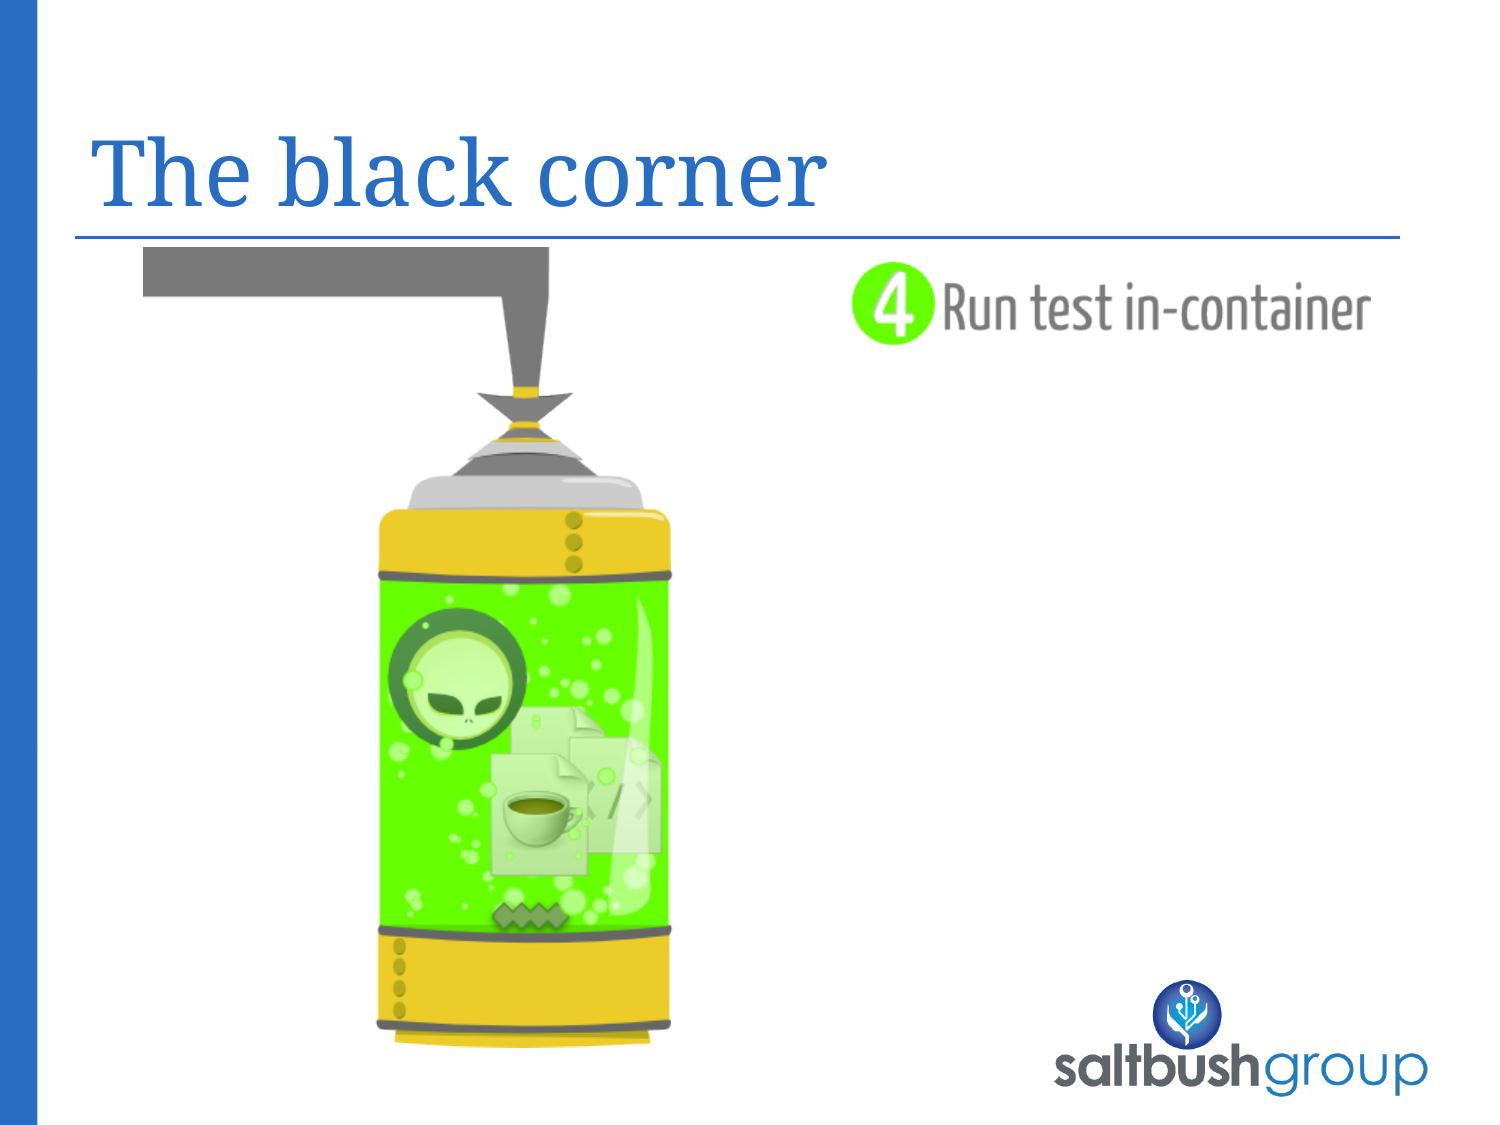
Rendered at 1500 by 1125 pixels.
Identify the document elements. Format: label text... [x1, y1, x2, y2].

picture [143, 247, 1430, 1102]
title The black corner [75, 45, 1430, 233]
